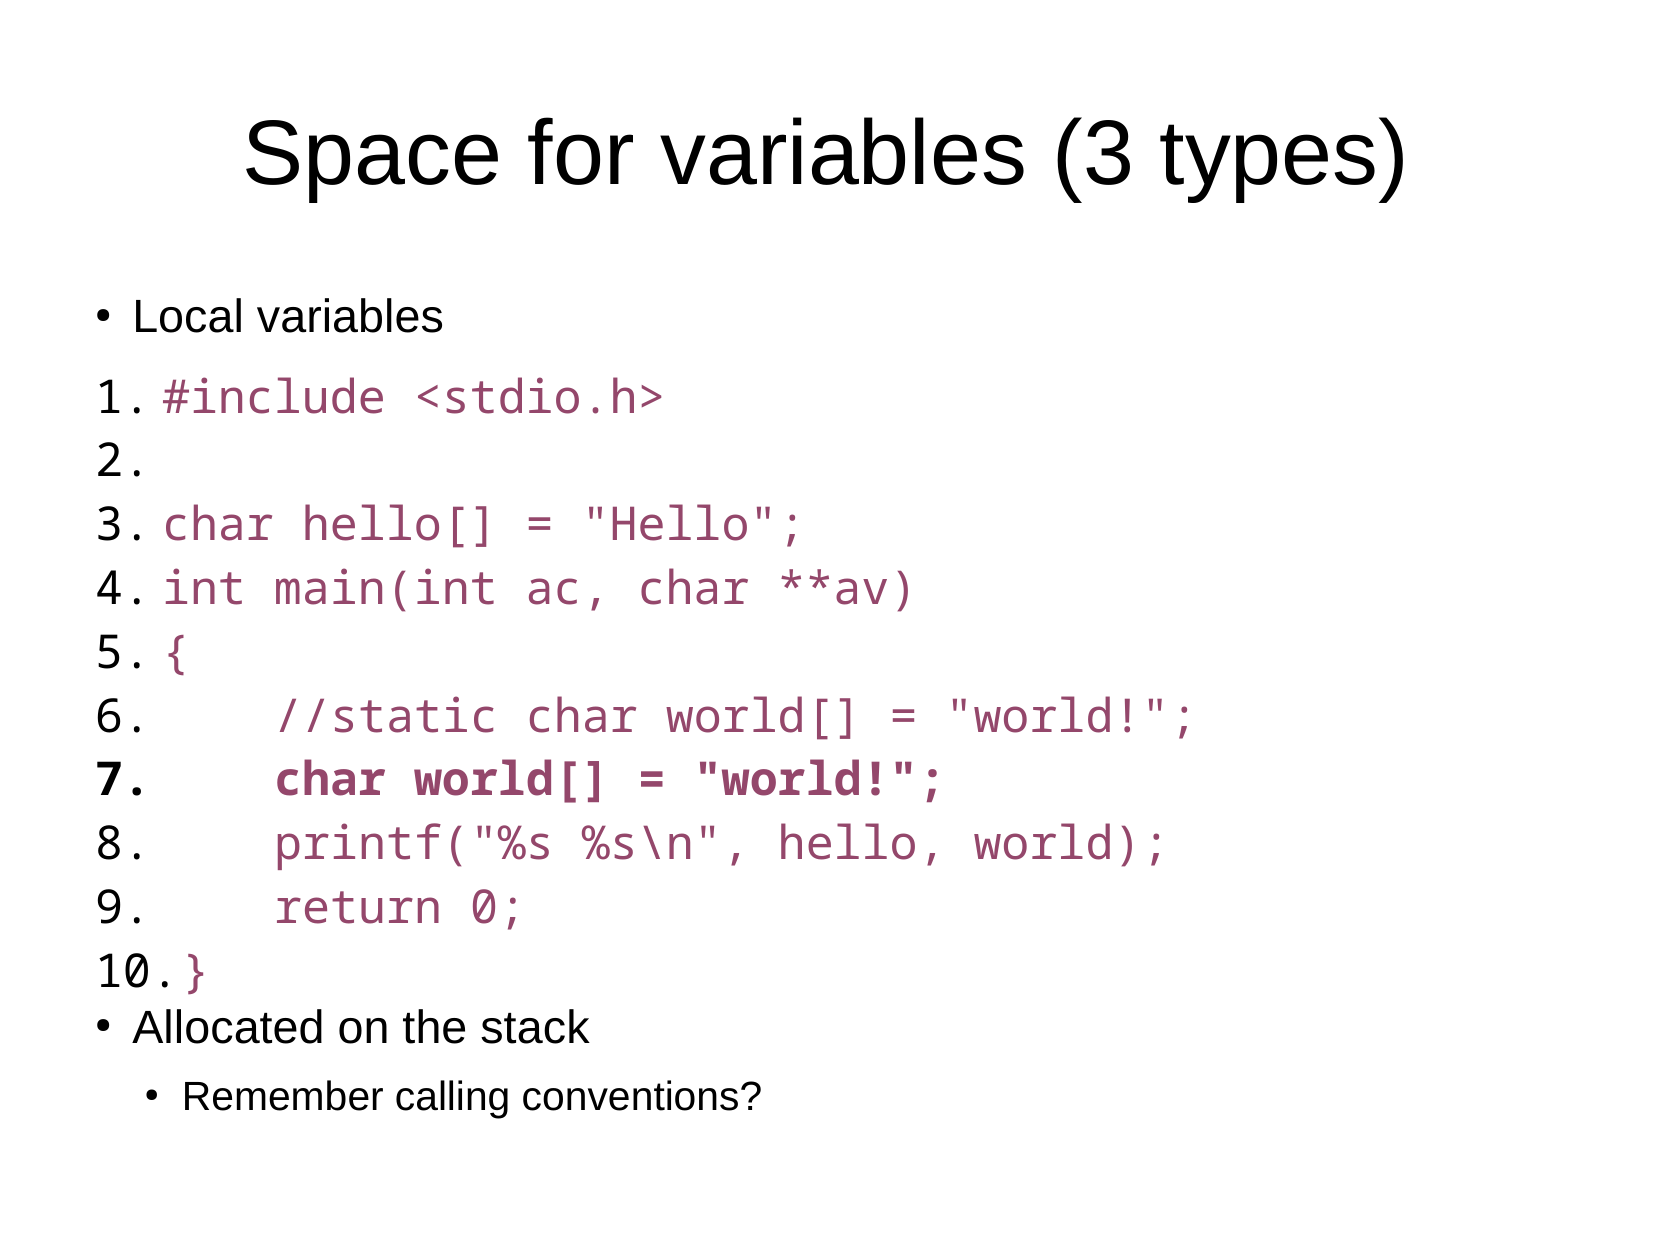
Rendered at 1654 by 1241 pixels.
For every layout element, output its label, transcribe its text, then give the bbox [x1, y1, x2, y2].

title Space for variables (3 types) [82, 49, 1571, 257]
list Local variables #include <stdio.h> char hello[] = "Hello"; int main(int ac, char **av) { //static char world[] = "world!"; char world[] = "world!"; printf("%s %s\n", hello, world); return 0; } Allocated on the stack Remember calling conventions? [82, 290, 1571, 1126]
